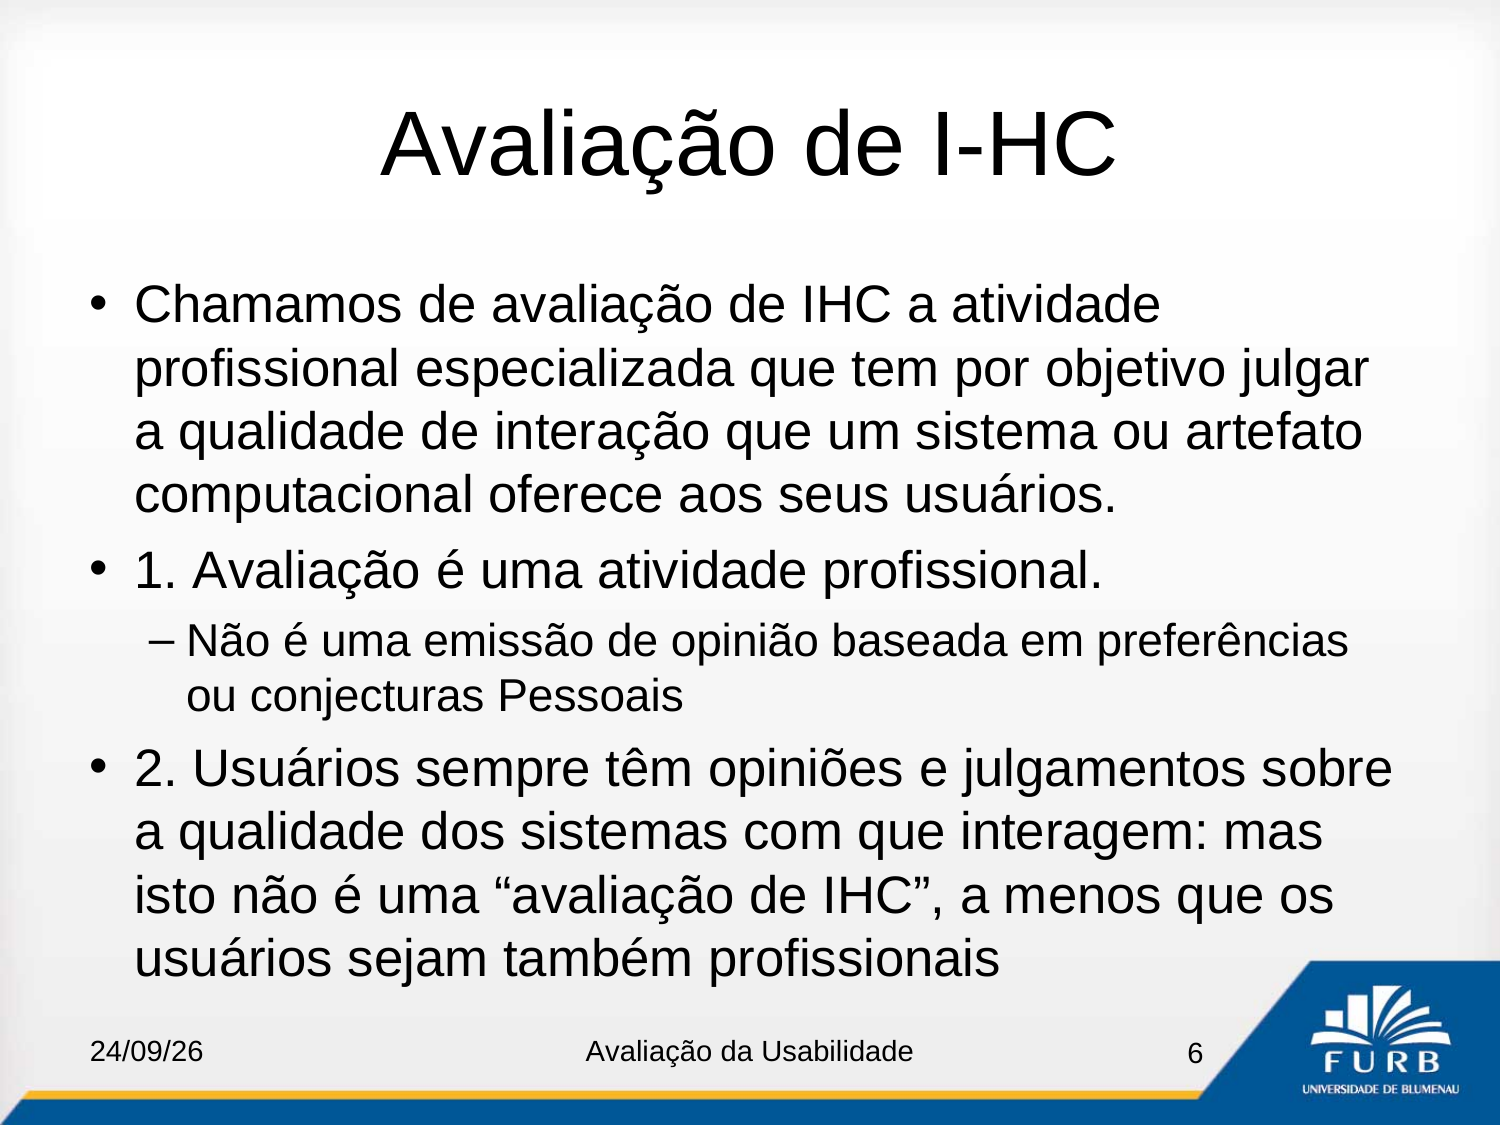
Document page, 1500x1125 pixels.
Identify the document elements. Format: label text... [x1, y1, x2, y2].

title Avaliação de I-HC [75, 45, 1426, 233]
list Chamamos de avaliação de IHC a atividade profissional especializada que tem por objetivo julgar a qualidade de interação que um sistema ou artefato computacional oferece aos seus usuários. 1. Avaliação é uma atividade profissional. Não é uma emissão de opinião baseada em preferências ou conjecturas Pessoais 2. Usuários sempre têm opiniões e julgamentos sobre a qualidade dos sistemas com que interagem: mas isto não é uma “avaliação de IHC”, a menos que os usuários sejam também profissionais [75, 262, 1426, 1005]
picture [0, 0, 1500, 1125]
